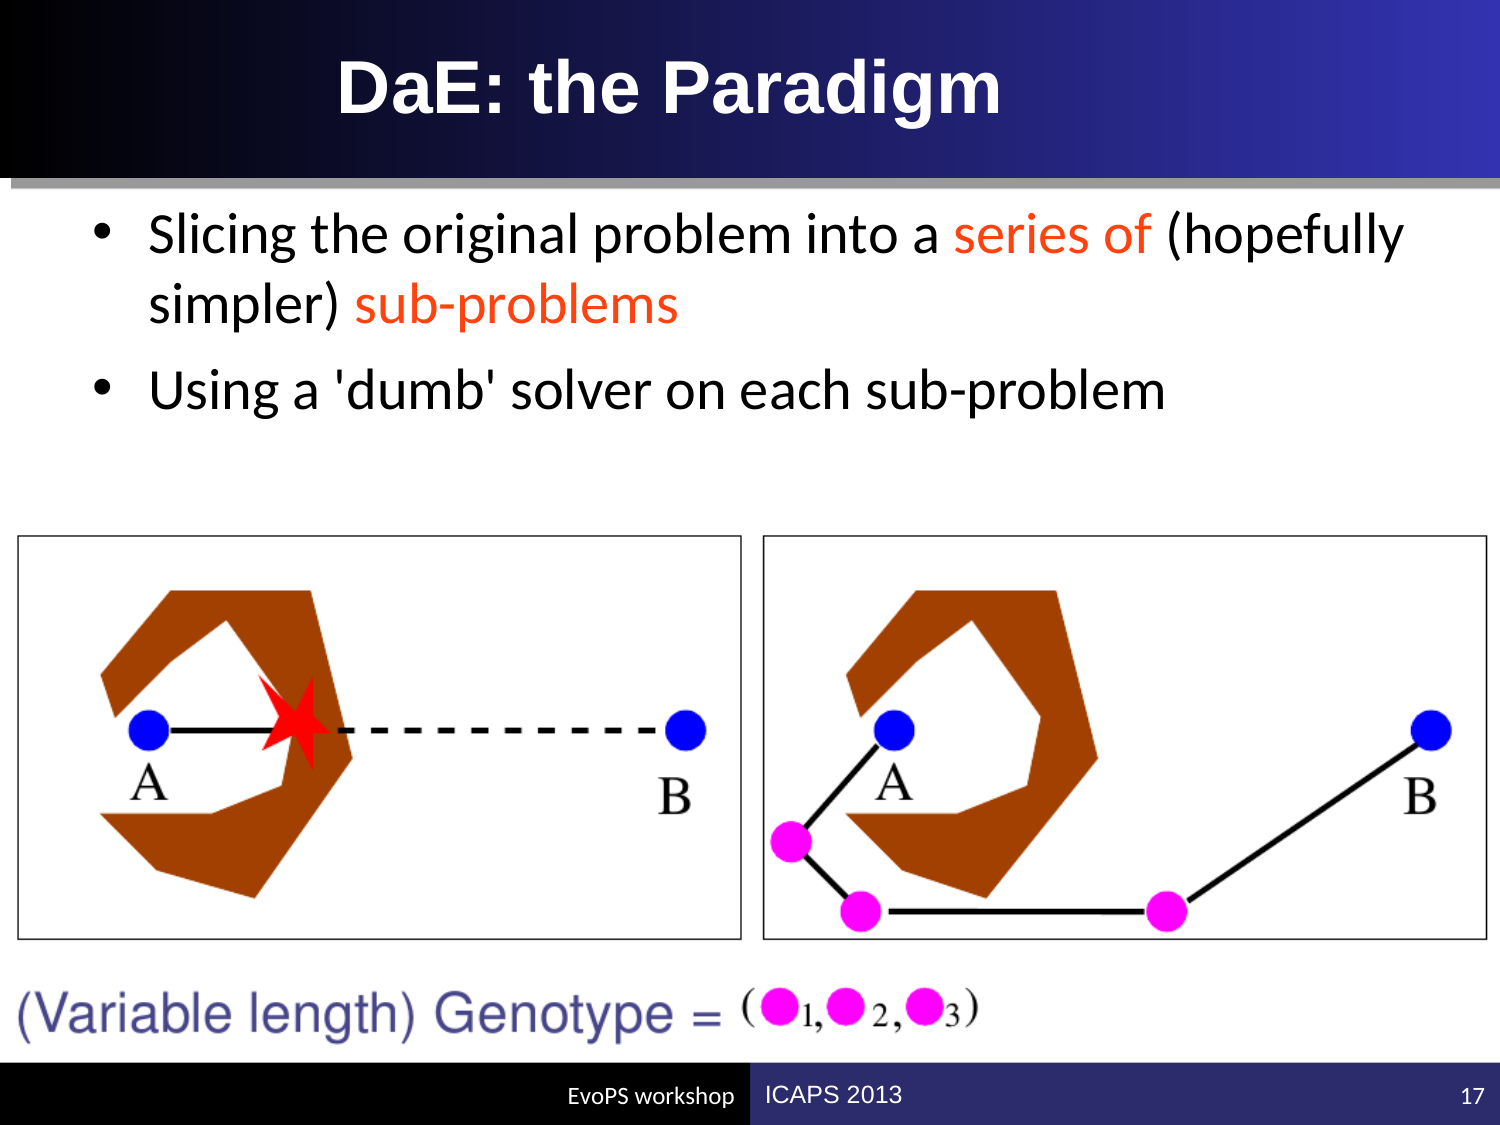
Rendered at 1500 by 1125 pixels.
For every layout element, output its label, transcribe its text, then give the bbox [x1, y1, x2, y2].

text_box DaE: the Paradigm [322, 31, 1500, 137]
list Slicing the original problem into a series of (hopefully simpler) sub-problems Using a 'dumb' solver on each sub-problem [77, 1059, 1488, 1125]
picture [2, 510, 1500, 1059]
list Slicing the original problem into a series of (hopefully simpler) sub-problems Using a 'dumb' solver on each sub-problem [77, 187, 1488, 510]
